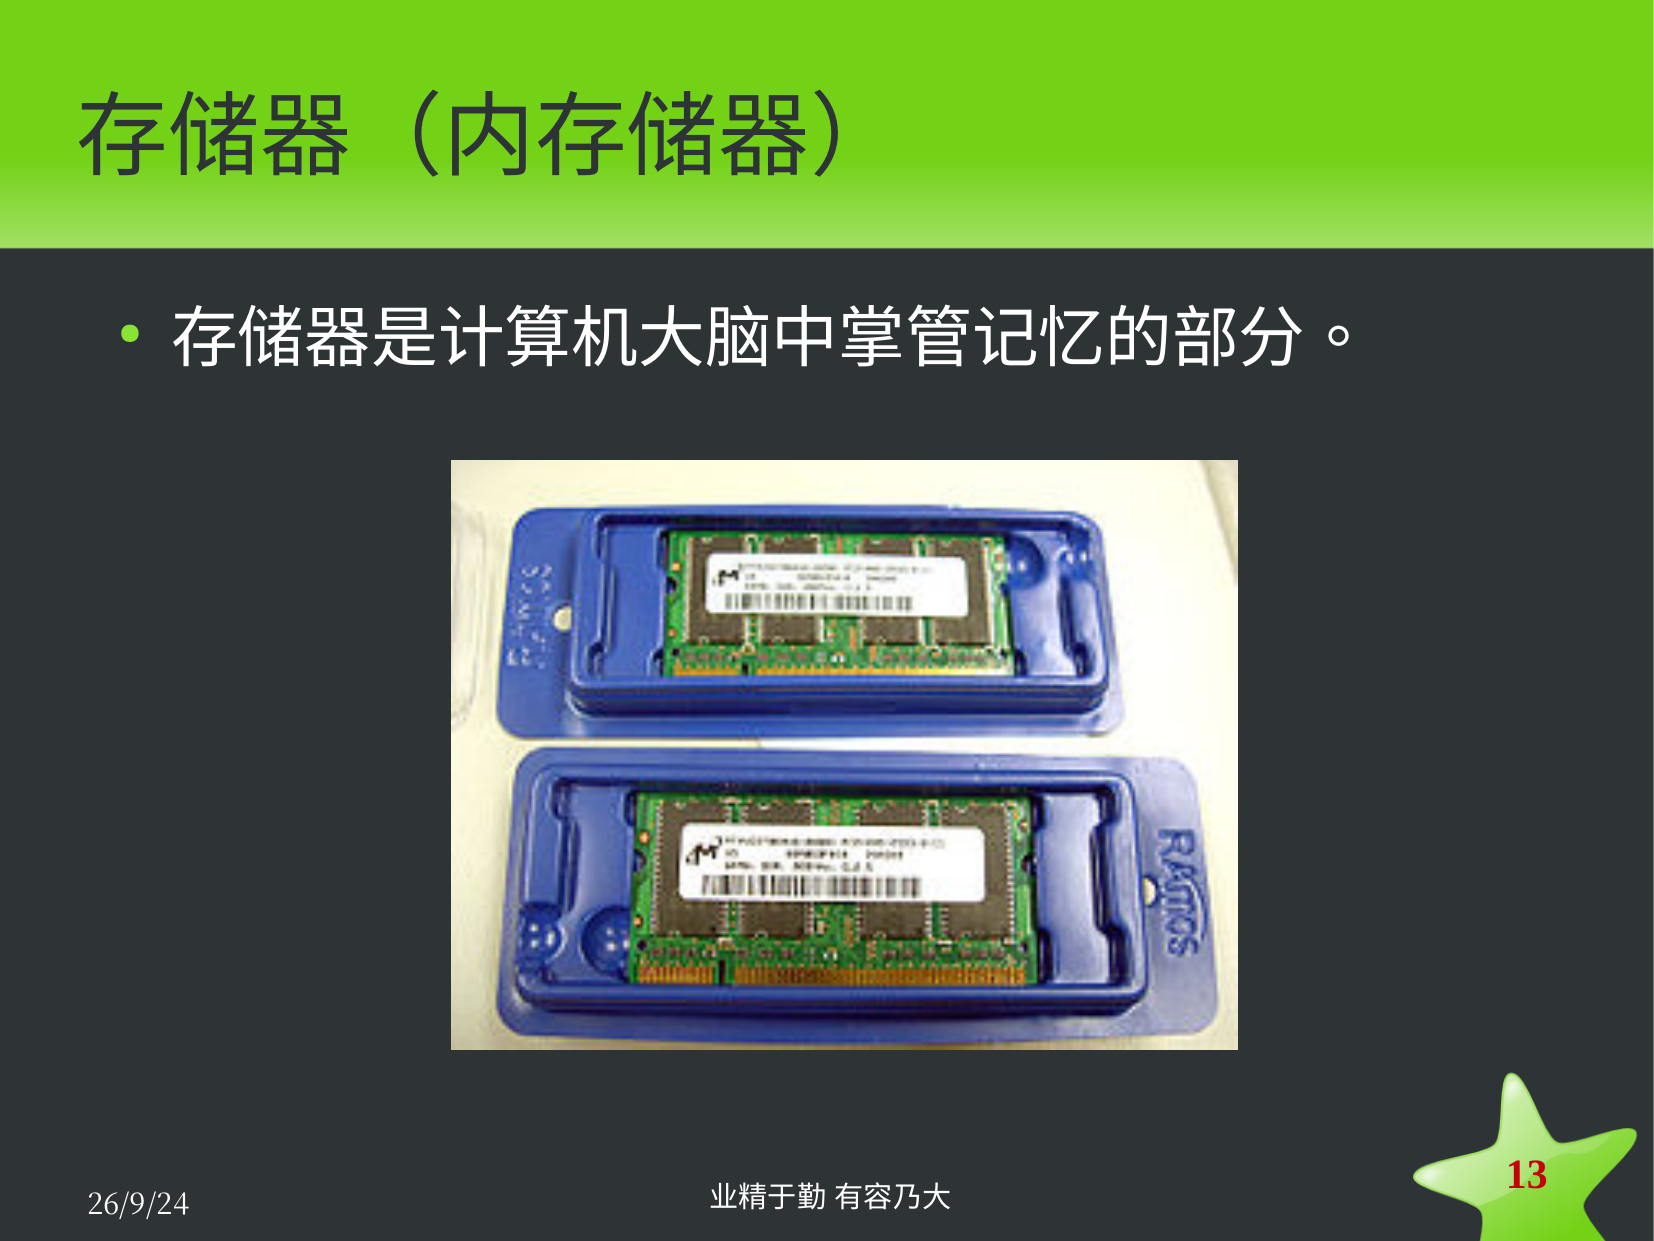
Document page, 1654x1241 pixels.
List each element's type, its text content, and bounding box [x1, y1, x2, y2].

list 存储器是计算机大脑中掌管记忆的部分。 [82, 290, 1571, 1109]
title 存储器（内存储器） [76, 29, 1565, 237]
picture [0, 0, 1654, 1241]
